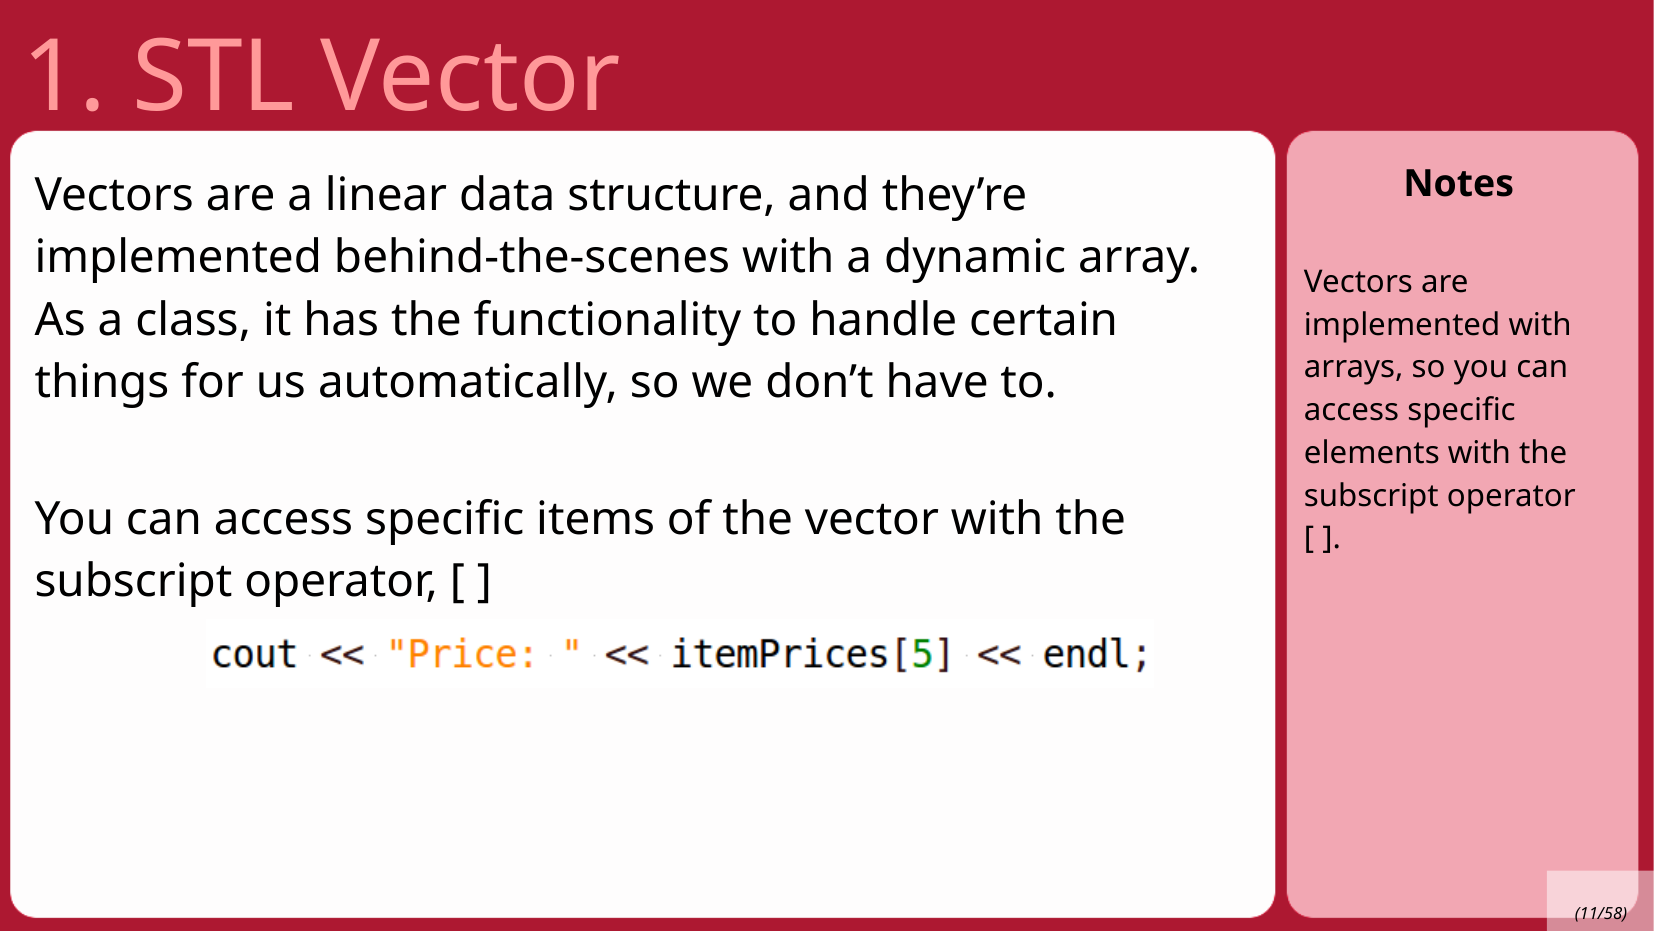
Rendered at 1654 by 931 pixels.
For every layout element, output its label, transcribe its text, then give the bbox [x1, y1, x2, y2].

text_box (<number>/58) [1546, 877, 1654, 931]
text_box Notes Vectors are implemented with arrays, so you can access specific elements with the subscript operator [ ]. [1289, 149, 1629, 460]
title 1. STL Vector [22, 7, 1511, 136]
text_box Vectors are a linear data structure, and they’re implemented behind-the-scenes with a dynamic array. As a class, it has the functionality to handle certain things for us automatically, so we don’t have to. You can access specific items of the vector with the subscript operator, [ ] [34, 160, 1248, 531]
picture [0, 0, 1654, 931]
